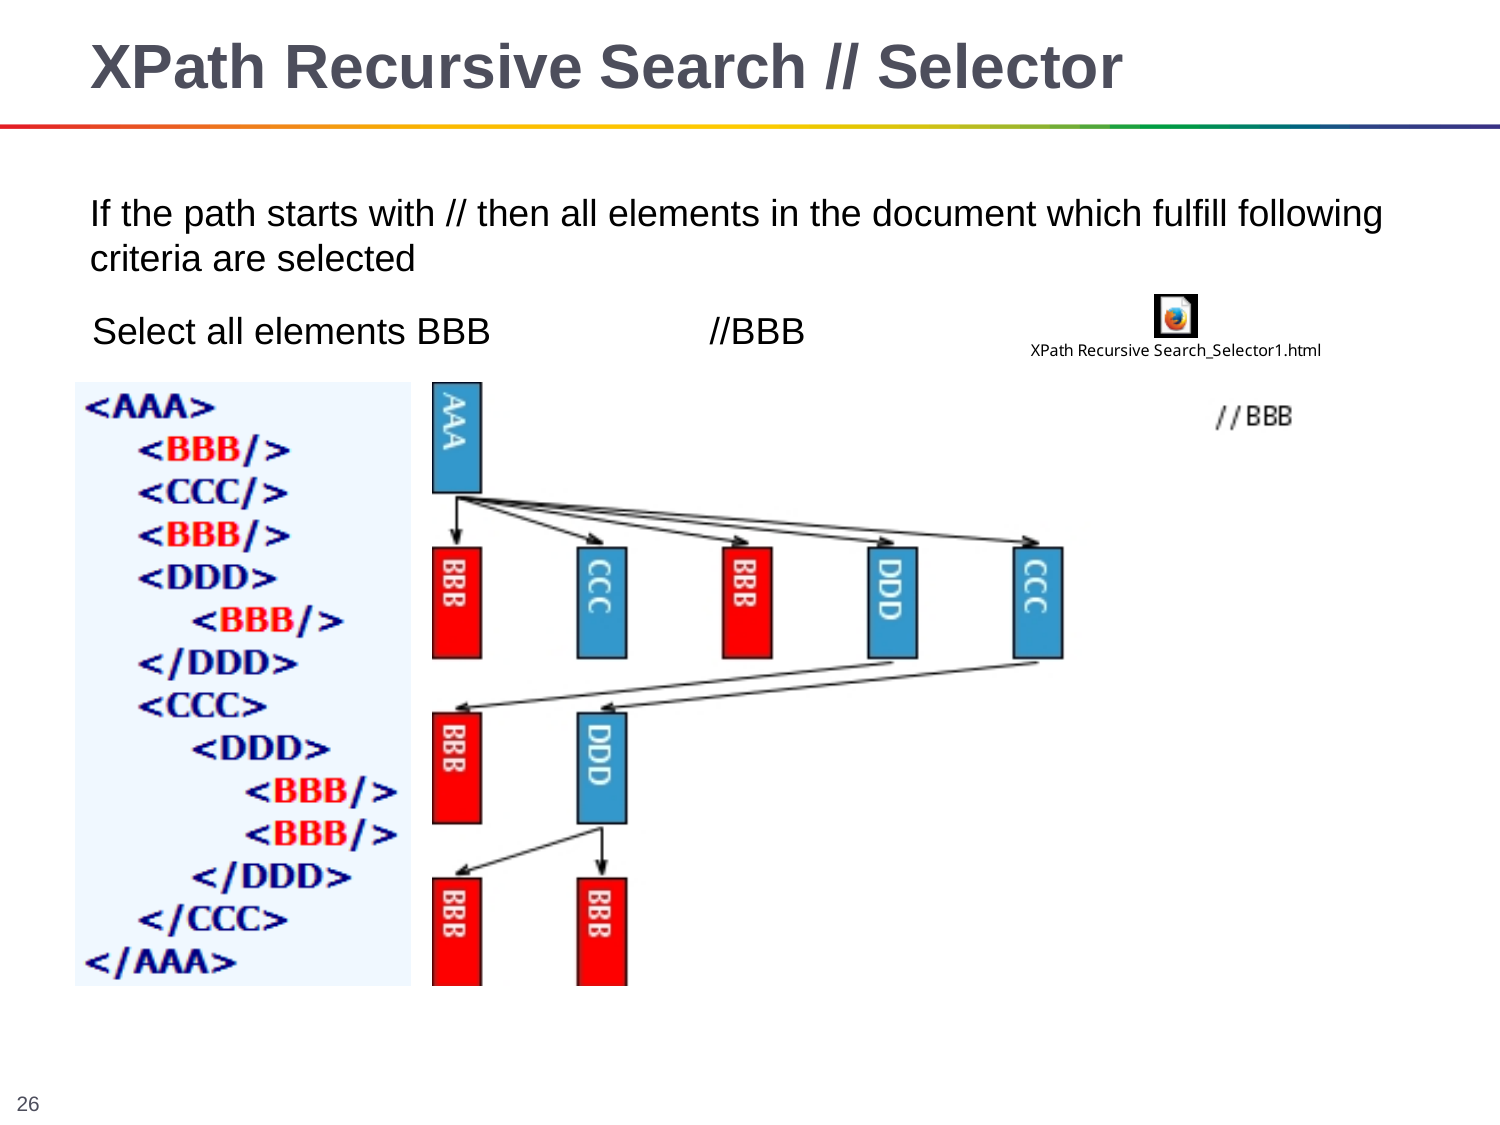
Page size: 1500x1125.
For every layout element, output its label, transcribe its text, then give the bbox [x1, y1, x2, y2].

text_box Select all elements BBB [77, 299, 507, 360]
chart [1005, 294, 1347, 366]
title XPath Recursive Search // Selector [75, 17, 1425, 109]
picture [432, 382, 1304, 986]
picture [75, 382, 411, 986]
text_box If the path starts with // then all elements in the document which fulfill following criteria are selected [74, 181, 1425, 287]
text_box //BBB [694, 299, 821, 360]
